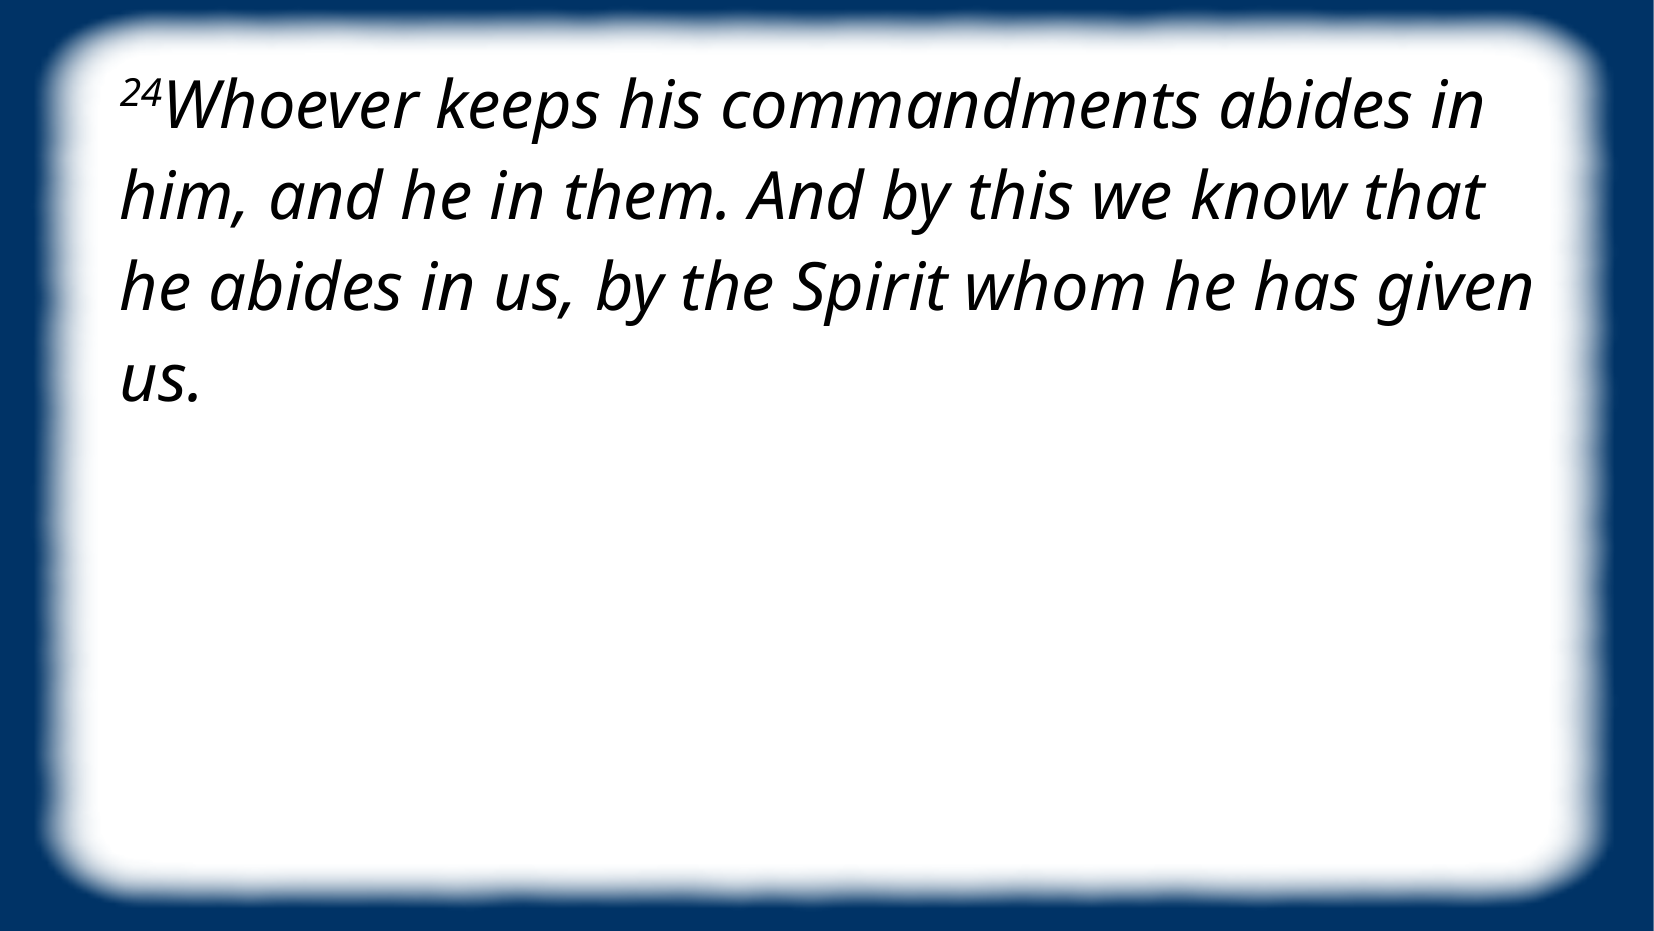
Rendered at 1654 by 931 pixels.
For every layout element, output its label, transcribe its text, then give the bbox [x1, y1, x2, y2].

picture [0, 0, 1654, 931]
text_box 24Whoever keeps his commandments abides in him, and he in them. And by this we know that he abides in us, by the Spirit whom he has given us. [105, 50, 1561, 421]
